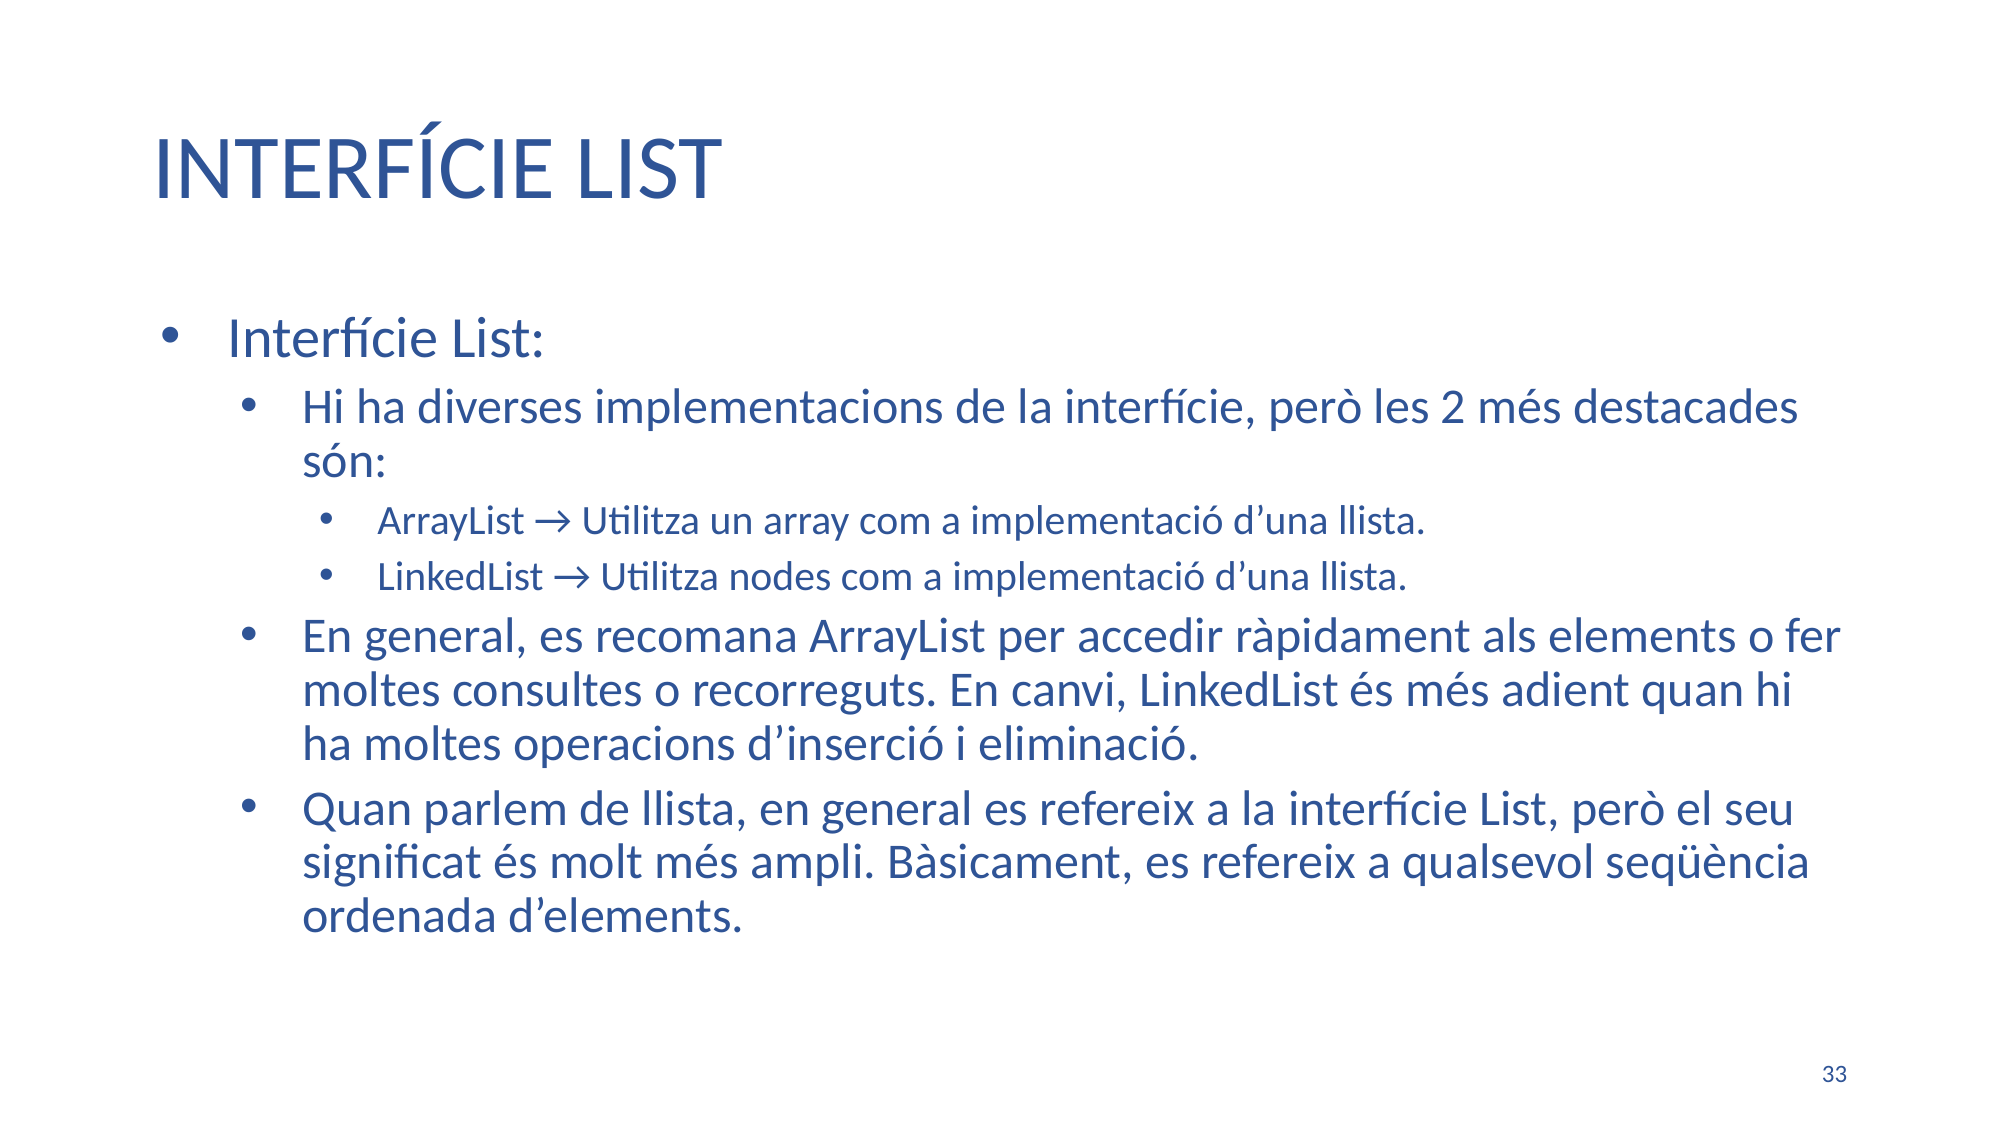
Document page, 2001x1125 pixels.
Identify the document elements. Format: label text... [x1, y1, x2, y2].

title INTERFÍCIE LIST [137, 59, 1863, 278]
list Interfície List: Hi ha diverses implementacions de la interfície, però les 2 més destacades són: ArrayList → Utilitza un array com a implementació d’una llista. LinkedList → Utilitza nodes com a implementació d’una llista. En general, es recomana ArrayList per accedir ràpidament als elements o fer moltes consultes o recorreguts. En canvi, LinkedList és més adient quan hi ha moltes operacions d’inserció i eliminació. Quan parlem de llista, en general es refereix a la interfície List, però el seu significat és molt més ampli. Bàsicament, es refereix a qualsevol seqüència ordenada d’elements. [137, 299, 1863, 1014]
slide_number <number> [1412, 1042, 1863, 1103]
